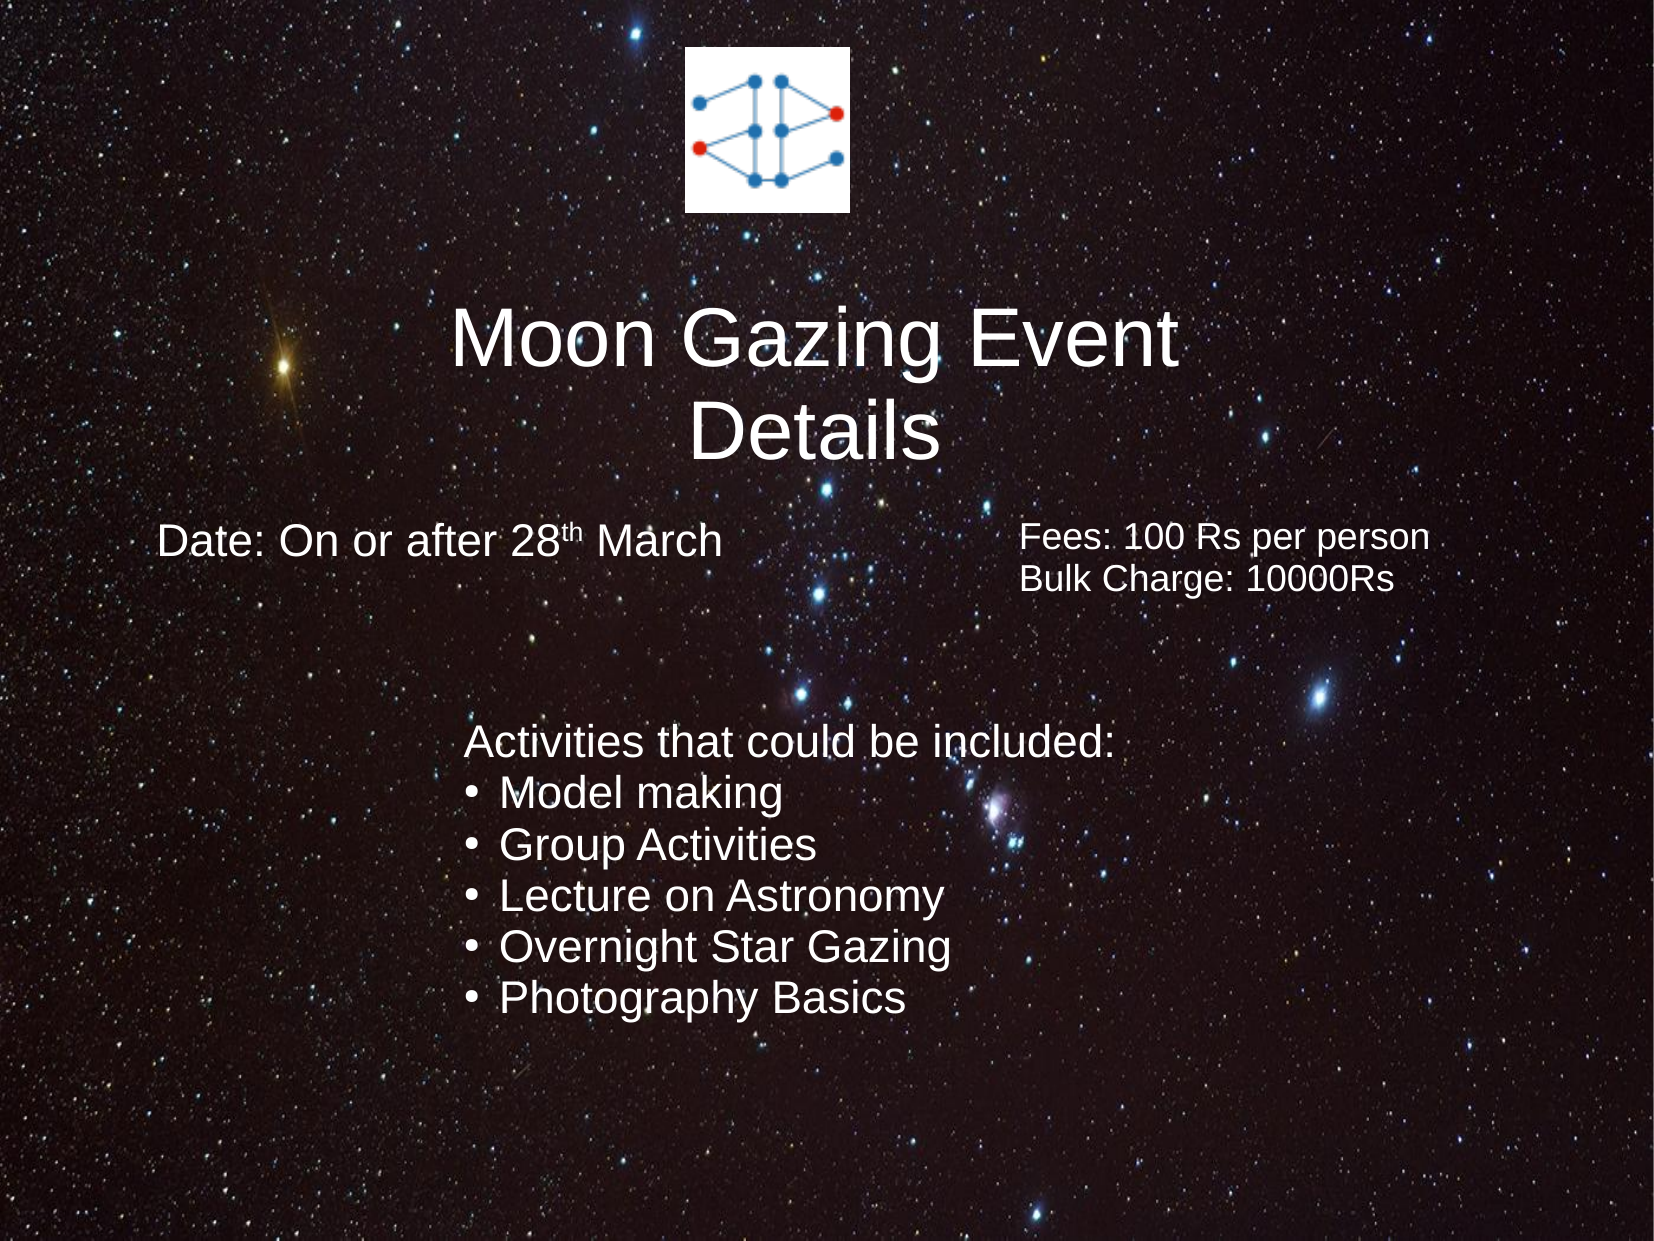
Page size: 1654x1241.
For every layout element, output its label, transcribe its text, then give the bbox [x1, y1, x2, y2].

text_box Moon Gazing Event Details [342, 283, 1288, 485]
text_box Fees: 100 Rs per person Bulk Charge: 10000Rs [1003, 507, 1560, 607]
text_box Activities that could be included: Model making Group Activities Lecture on Astronomy Overnight Star Gazing Photography Basics [448, 708, 1276, 1032]
picture [0, 0, 1654, 1241]
text_box Date: On or after 28th March [141, 507, 756, 627]
